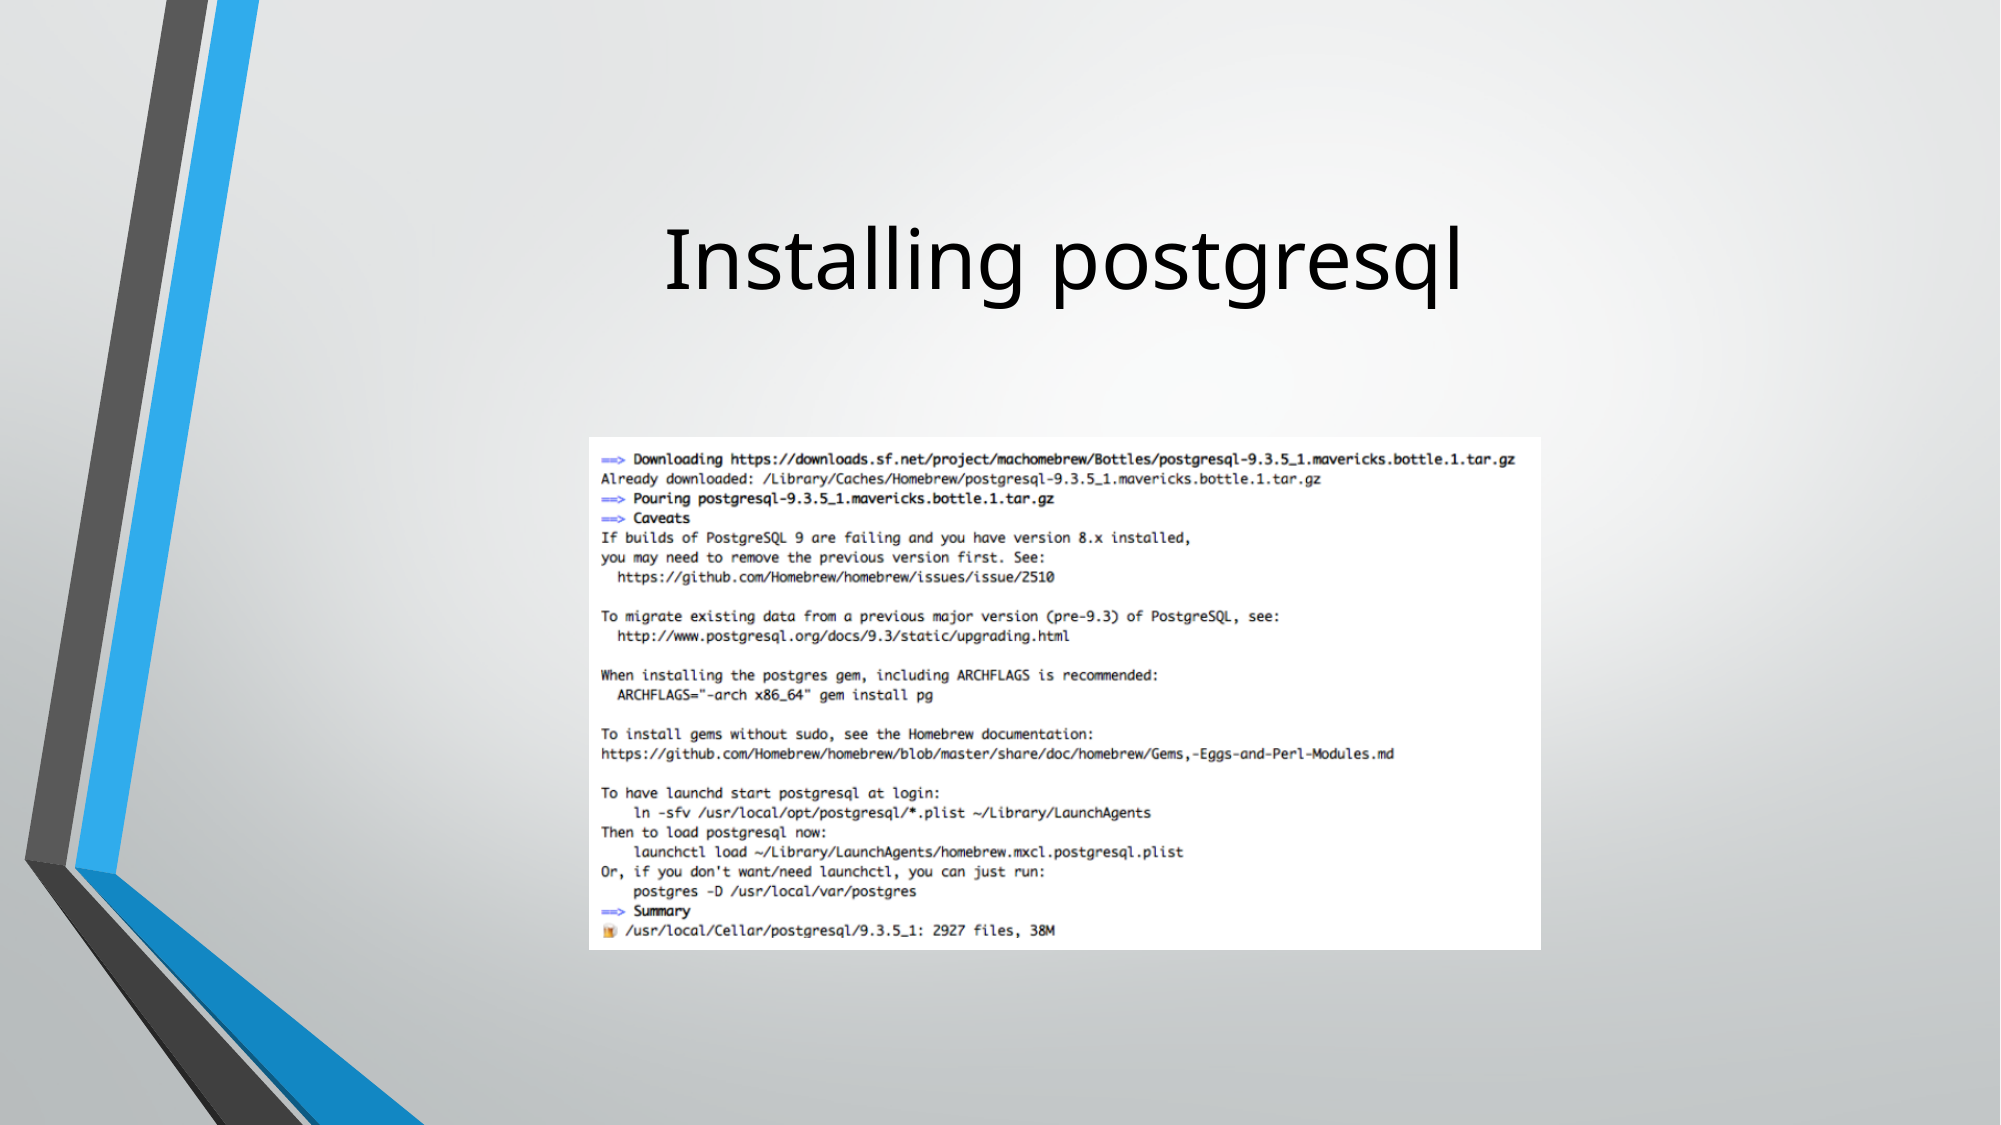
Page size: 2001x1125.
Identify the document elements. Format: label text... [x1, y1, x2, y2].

title Installing postgresql [243, 112, 1887, 400]
picture [589, 437, 1541, 950]
